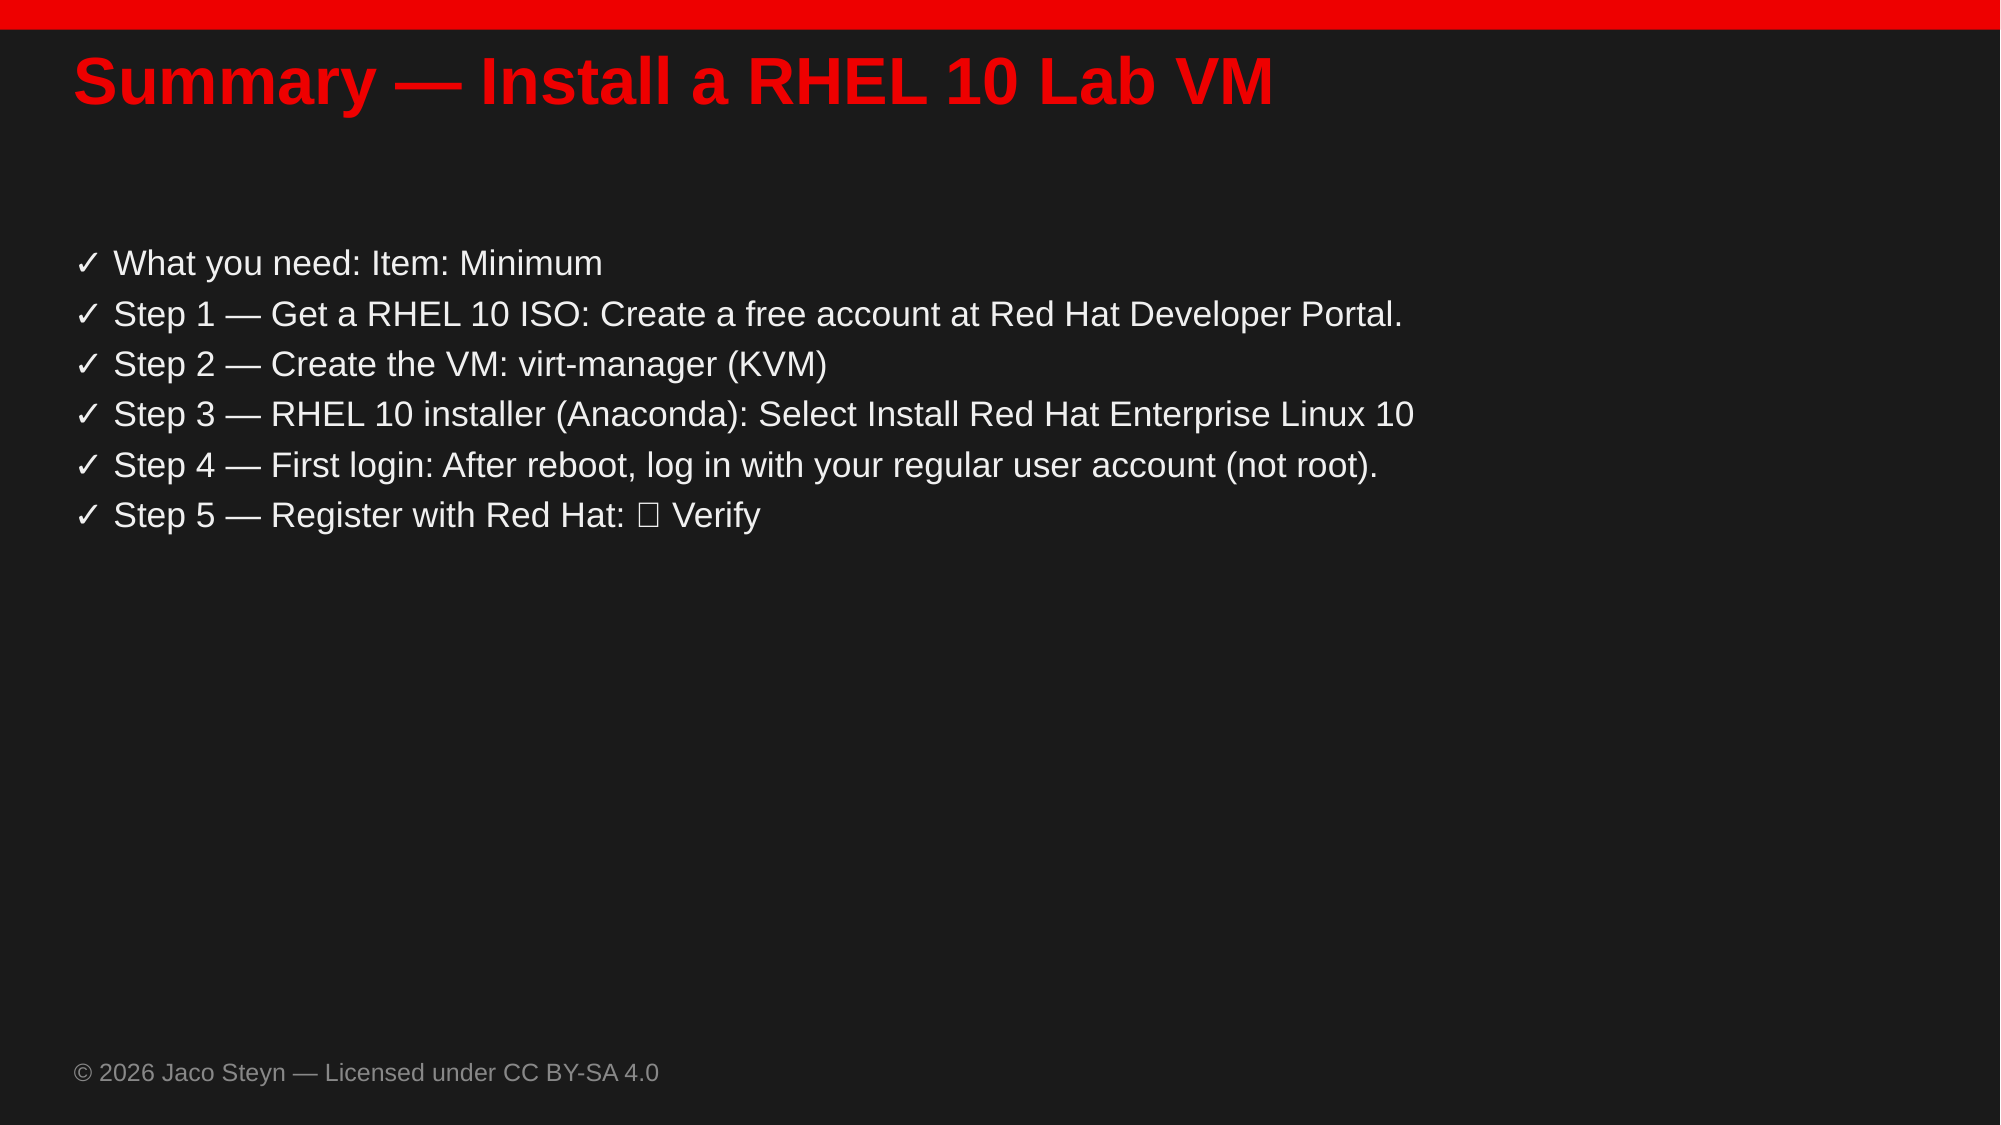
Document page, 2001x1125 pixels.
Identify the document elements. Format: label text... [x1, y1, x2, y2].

text_box [0, 0, 2001, 30]
text_box © 2026 Jaco Steyn — Licensed under CC BY-SA 4.0 [59, 1051, 1942, 1093]
text_box ✓ What you need: Item: Minimum ✓ Step 1 — Get a RHEL 10 ISO: Create a free account at Red Hat Developer Portal. ✓ Step 2 — Create the VM: virt-manager (KVM) ✓ Step 3 — RHEL 10 installer (Anaconda): Select Install Red Hat Enterprise Linux 10 ✓ Step 4 — First login: After reboot, log in with your regular user account (not root). ✓ Step 5 — Register with Red Hat: ✅ Verify [59, 236, 1942, 1037]
text_box Summary — Install a RHEL 10 Lab VM [59, 36, 1942, 208]
